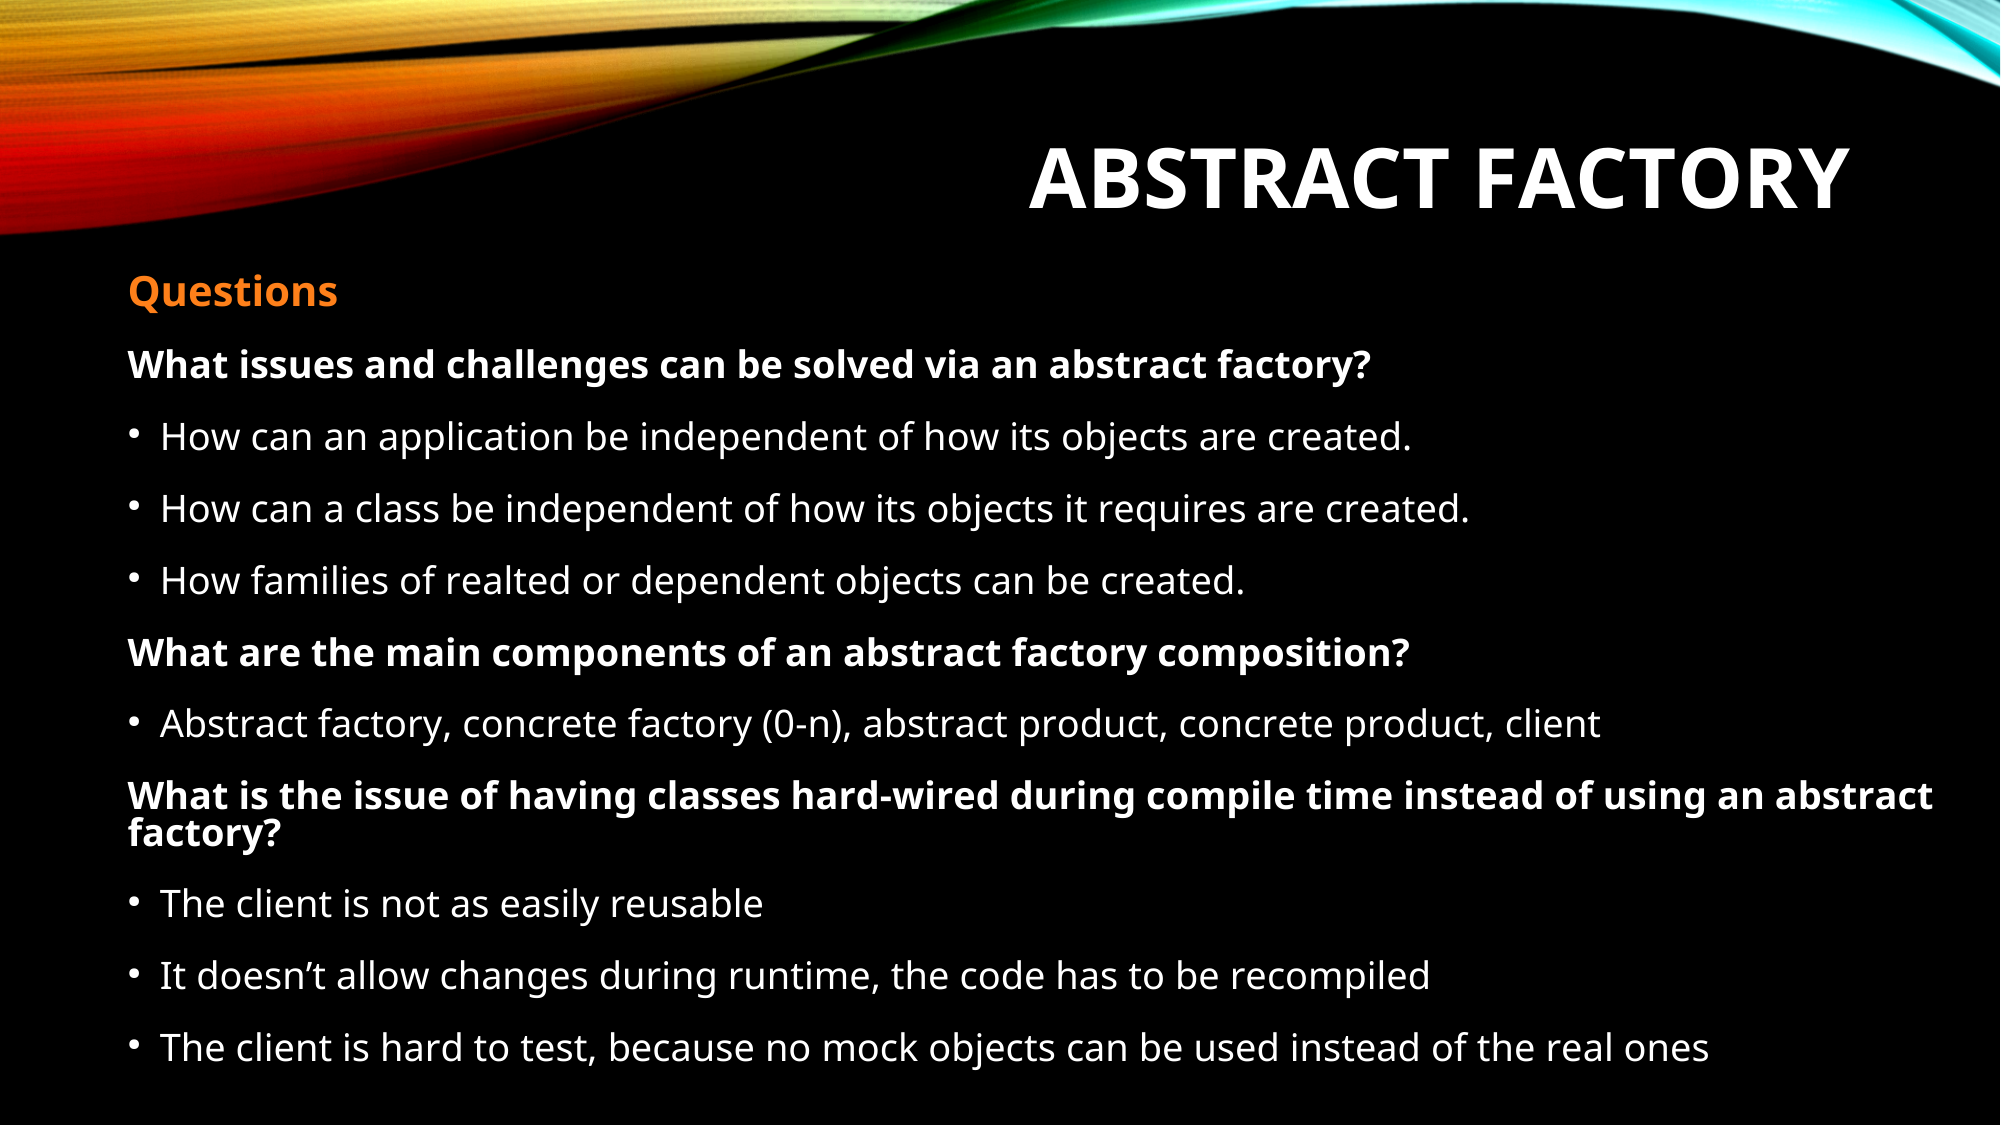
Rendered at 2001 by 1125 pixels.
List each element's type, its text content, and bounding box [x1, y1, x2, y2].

picture [0, 0, 2001, 237]
title ABSTRACT FACTORY [474, 125, 1888, 266]
list Questions What issues and challenges can be solved via an abstract factory? How can an application be independent of how its objects are created. How can a class be independent of how its objects it requires are created. How families of realted or dependent objects can be created. What are the main components of an abstract factory composition? Abstract factory, concrete factory (0-n), abstract product, concrete product, client What is the issue of having classes hard-wired during compile time instead of using an abstract factory? The client is not as easily reusable It doesn’t allow changes during runtime, the code has to be recompiled The client is hard to test, because no mock objects can be used instead of the real ones [112, 266, 1966, 1081]
